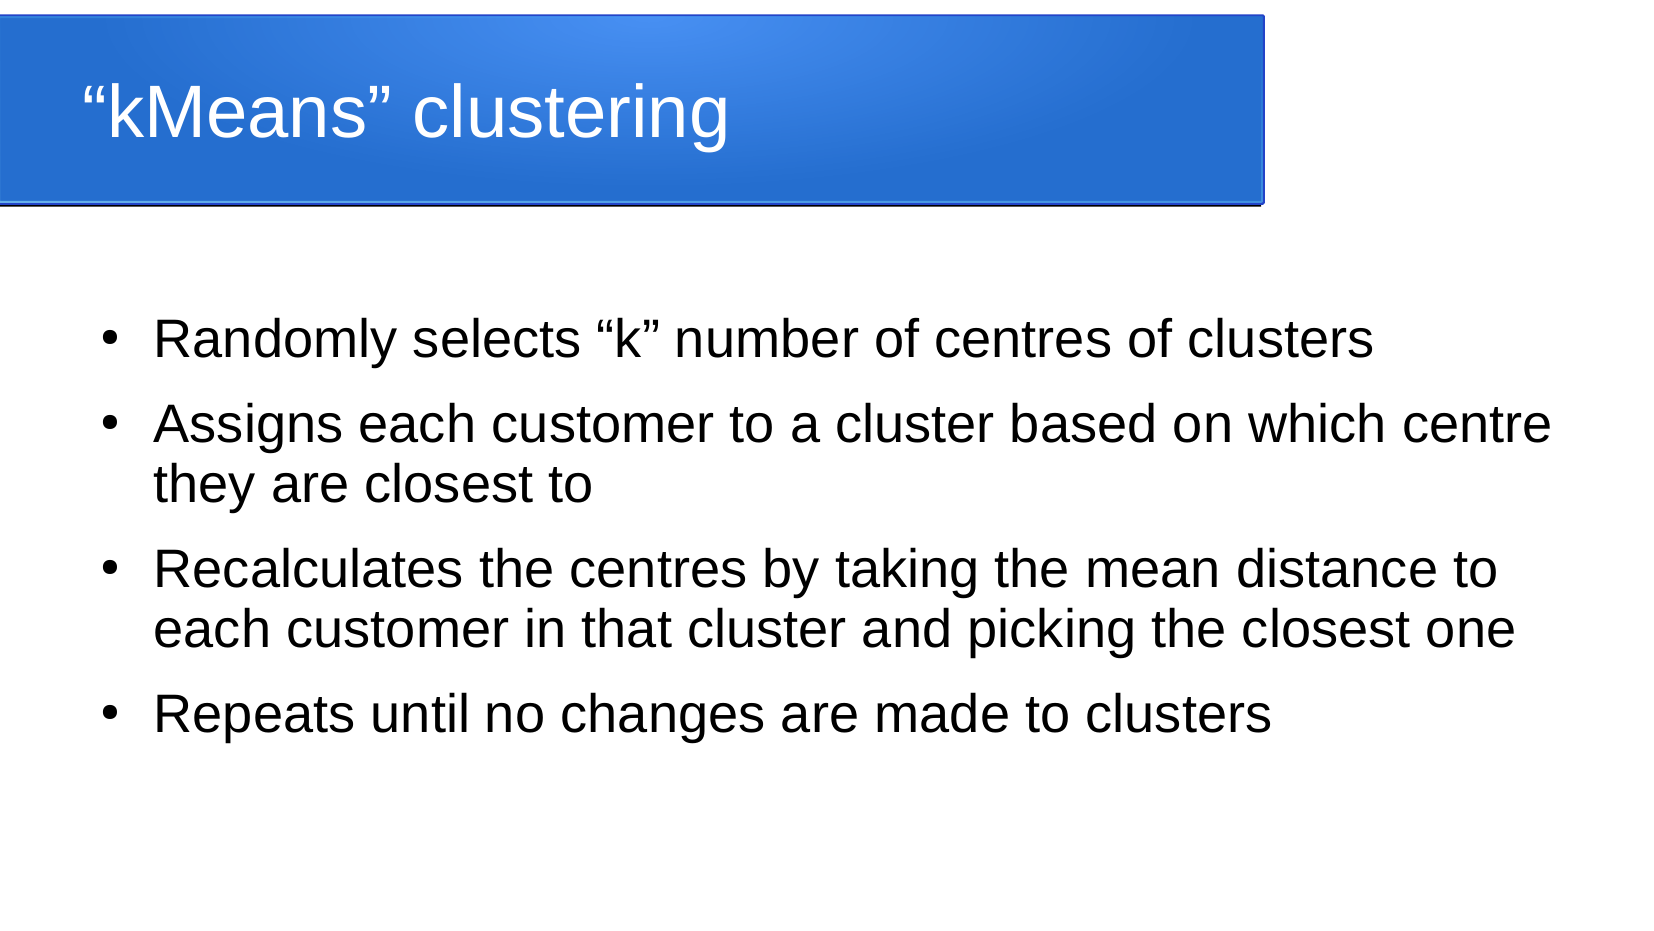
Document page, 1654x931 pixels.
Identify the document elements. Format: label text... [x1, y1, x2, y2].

list Randomly selects “k” number of centres of clusters Assigns each customer to a cluster based on which centre they are closest to Recalculates the centres by taking the mean distance to each customer in that cluster and picking the closest one Repeats until no changes are made to clusters [82, 224, 1571, 764]
title “kMeans” clustering [82, 35, 1235, 189]
